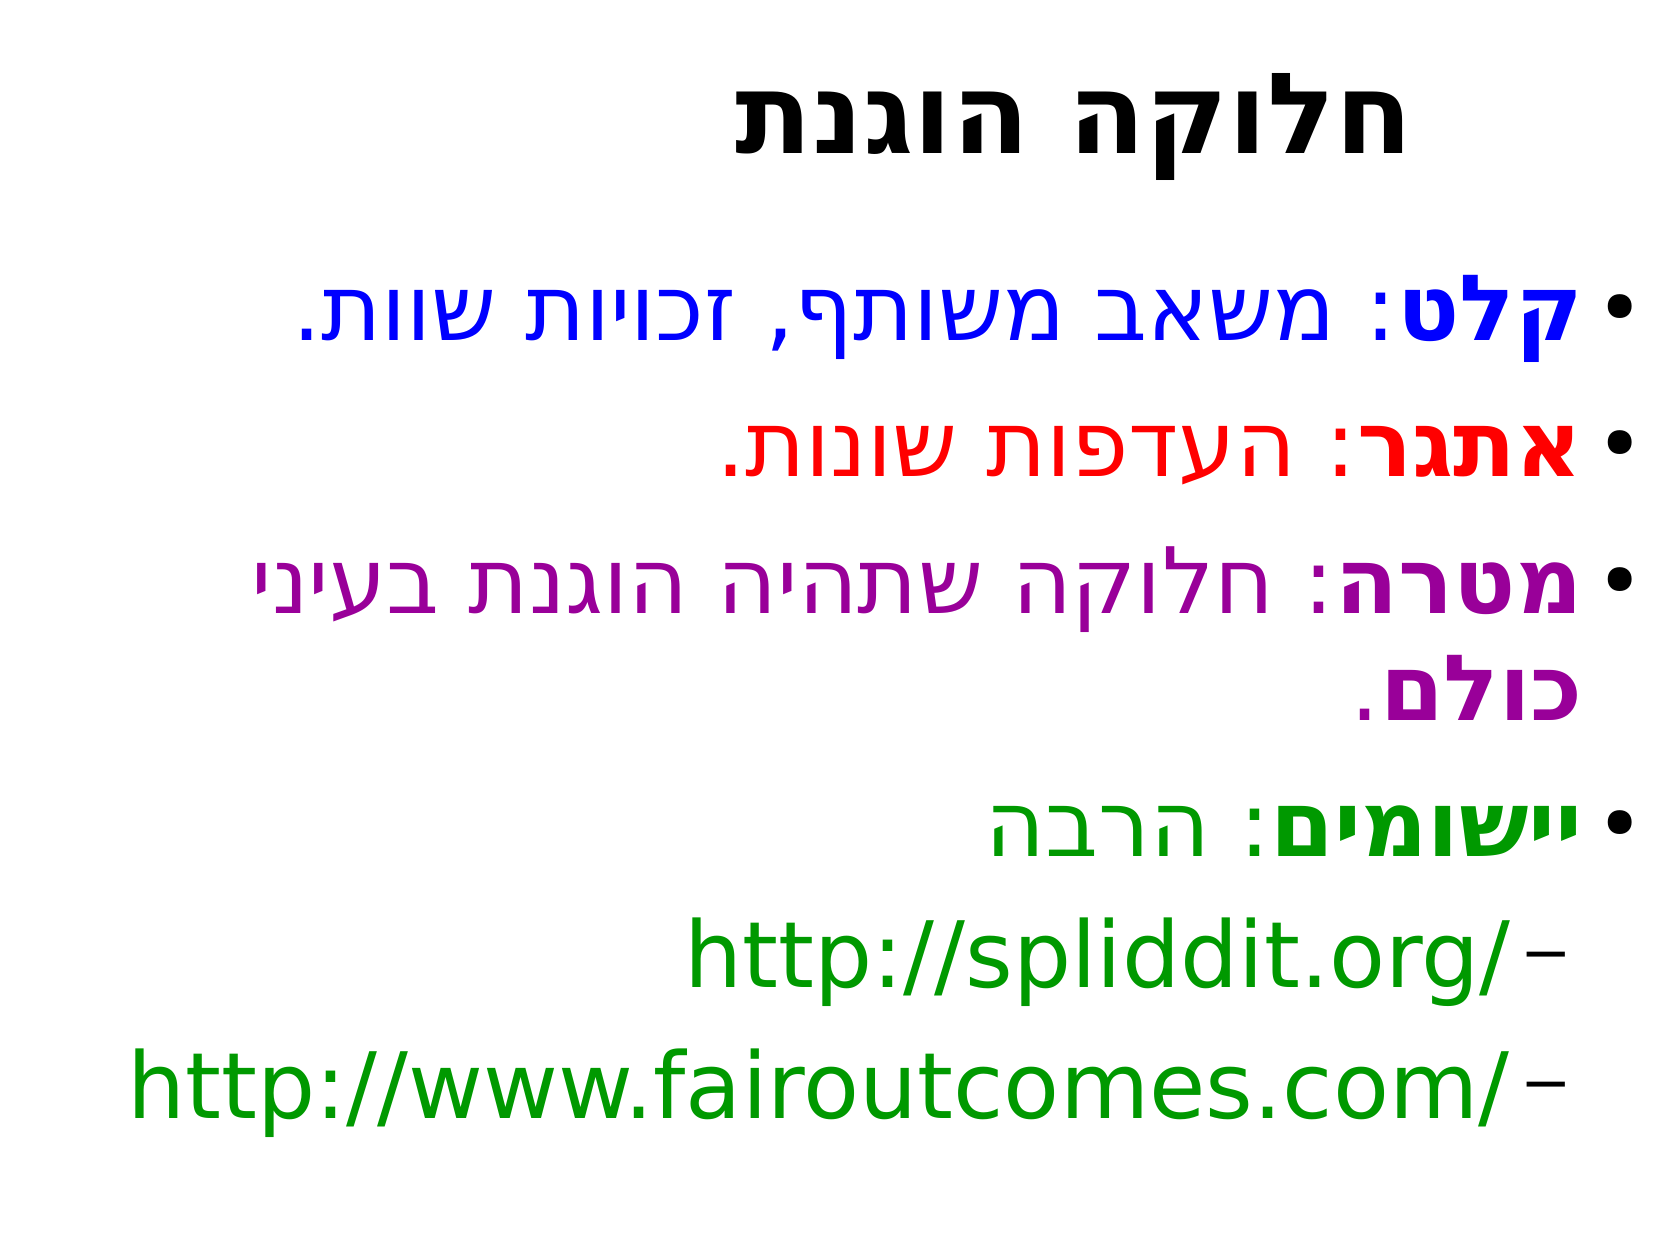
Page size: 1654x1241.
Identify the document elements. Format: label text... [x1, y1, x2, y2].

text_box חלוקה הוגנת [495, 41, 1654, 181]
list קלט: משאב משותף, זכויות שוות. אתגר: העדפות שונות. מטרה: חלוקה שתהיה הוגנת בעיני כולם. יישומים: הרבה http://spliddit.org/ http://www.fairoutcomes.com/ [15, 255, 1654, 1241]
